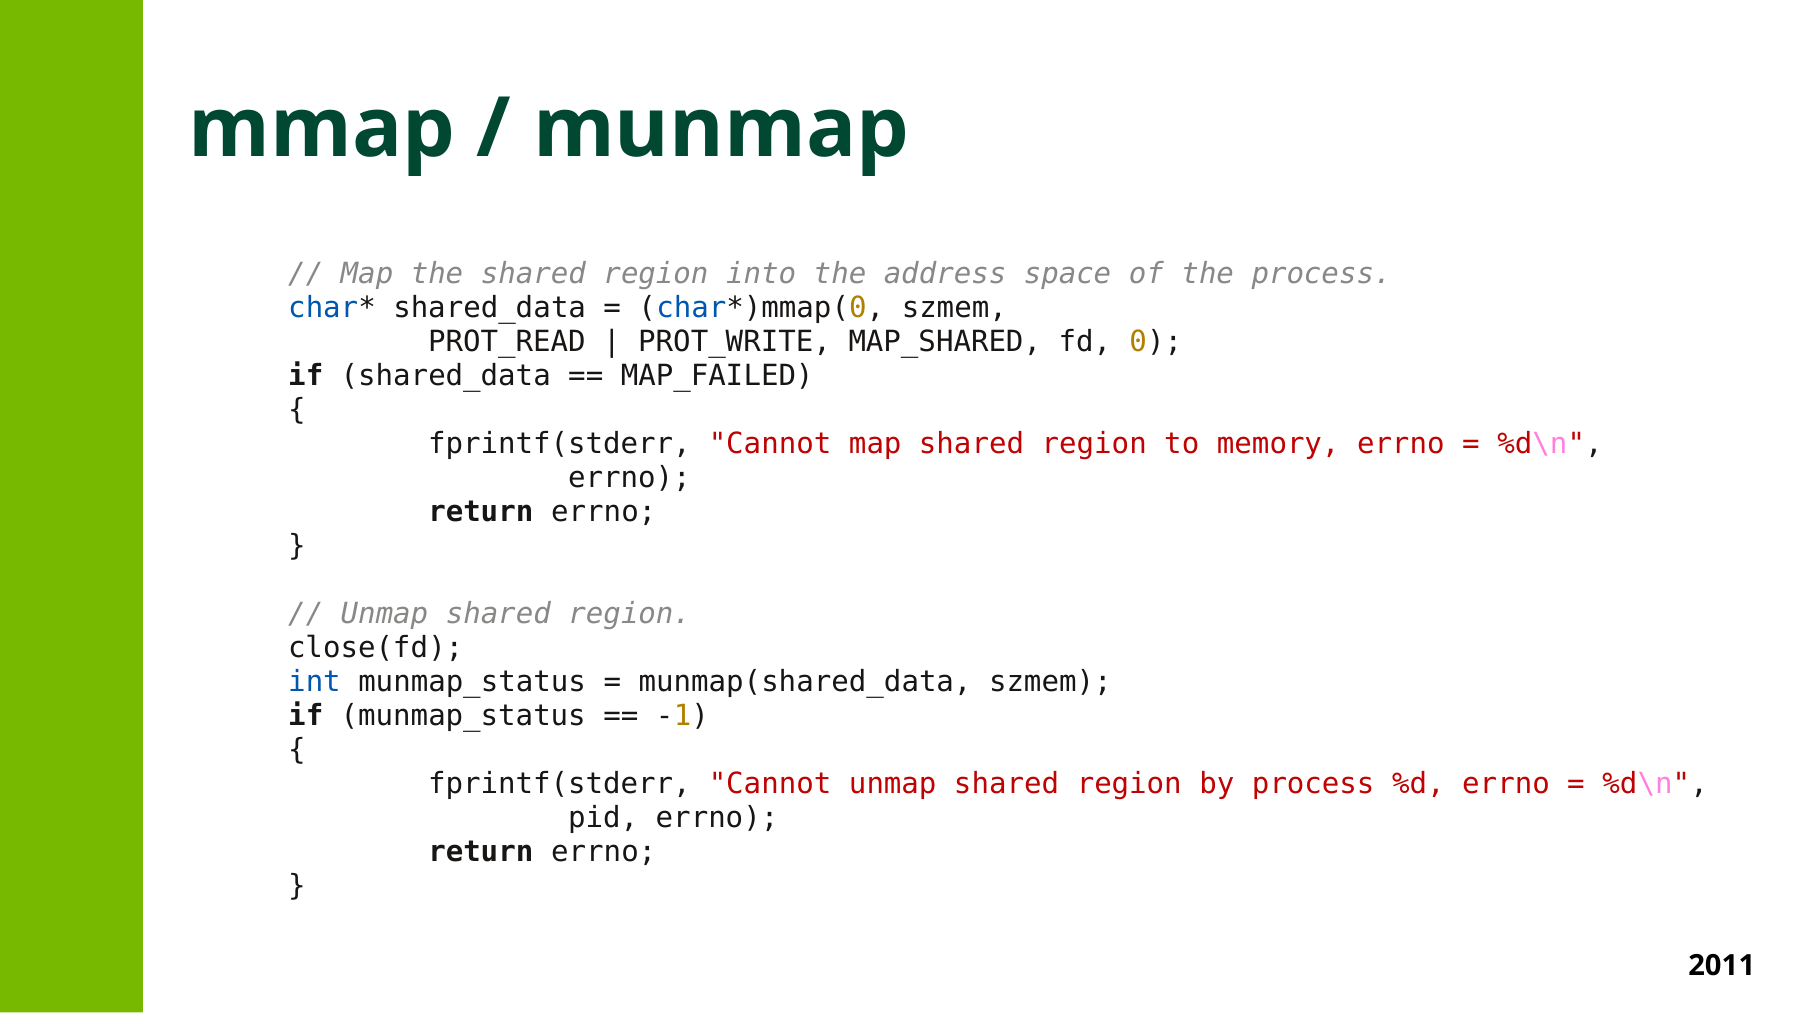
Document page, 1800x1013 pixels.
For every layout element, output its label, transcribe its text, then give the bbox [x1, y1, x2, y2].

title mmap / munmap [188, 40, 1733, 211]
chart [146, 256, 1736, 929]
